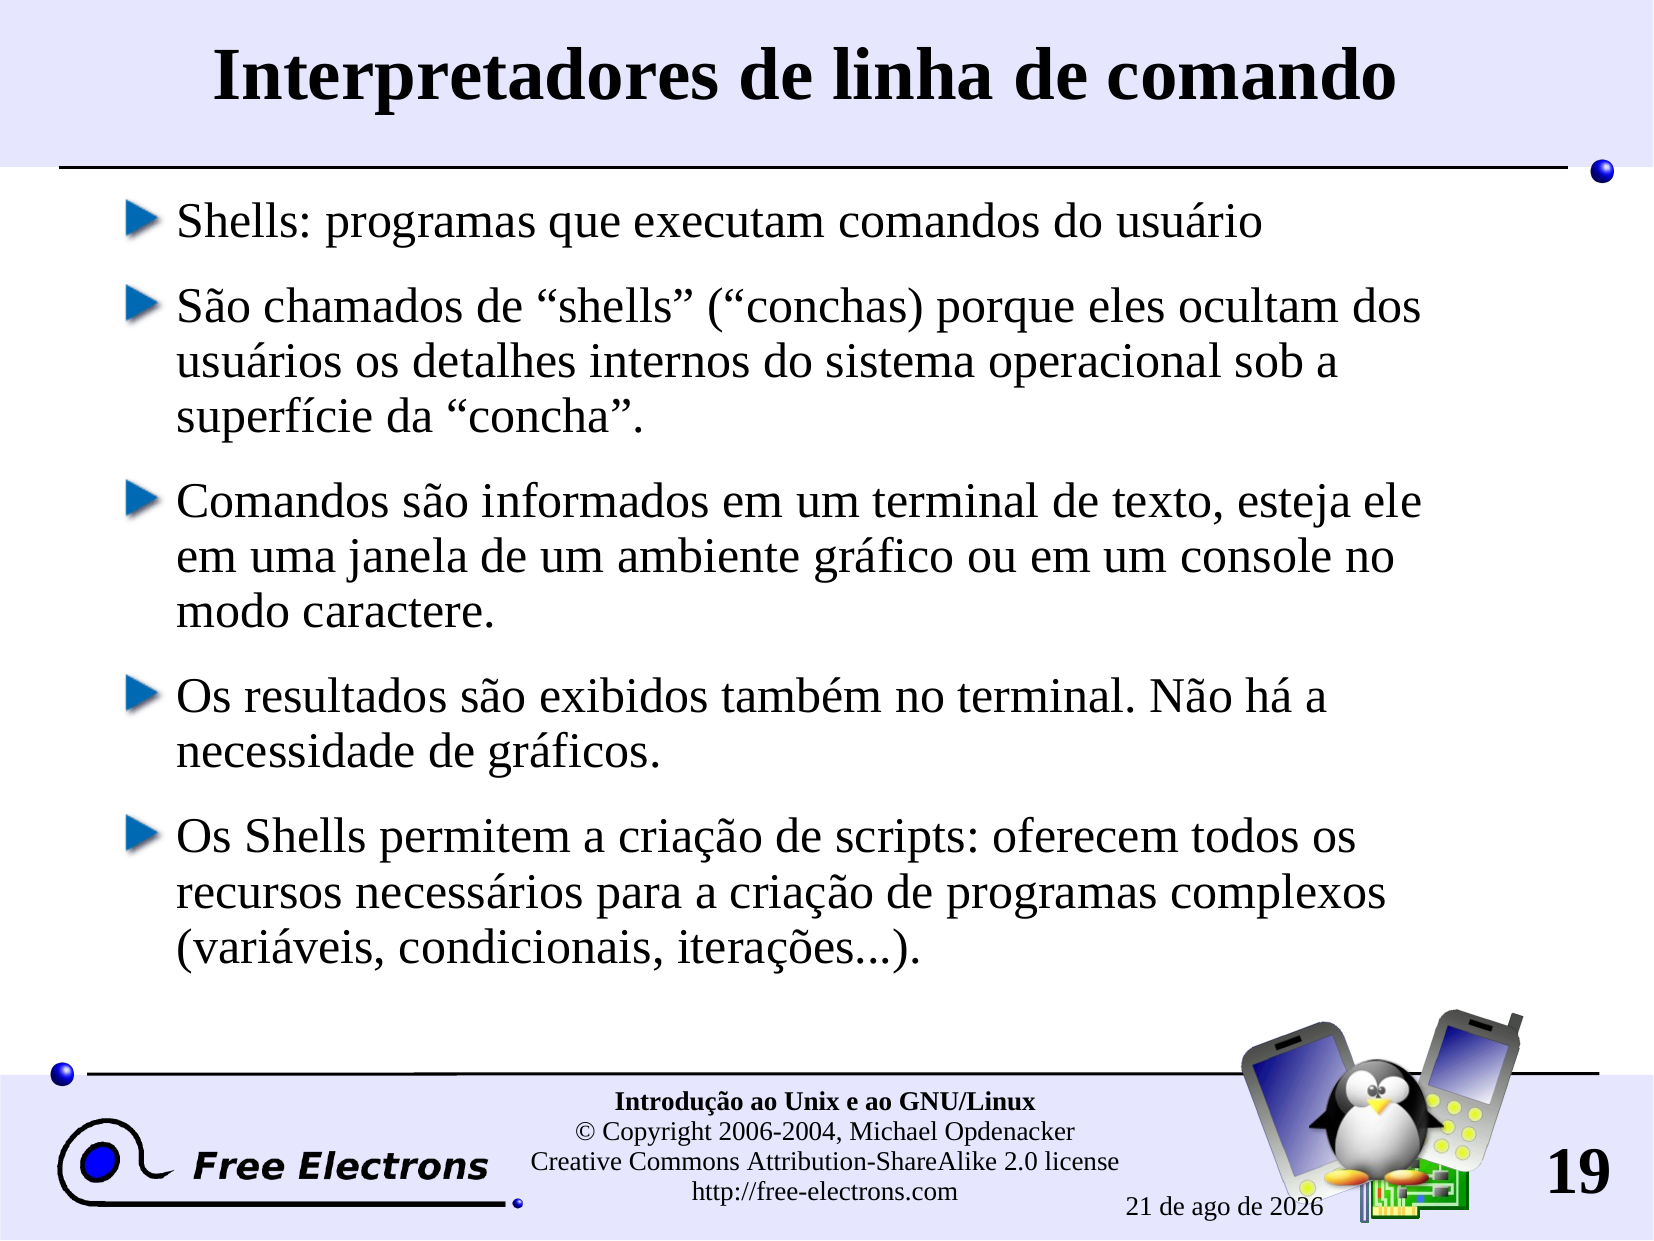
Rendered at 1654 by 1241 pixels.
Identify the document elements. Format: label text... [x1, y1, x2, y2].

picture [50, 1107, 527, 1216]
picture [1225, 996, 1538, 1241]
picture [1286, 1198, 1293, 1214]
list Shells: programas que executam comandos do usuário São chamados de “shells” (“conchas) porque eles ocultam dos usuários os detalhes internos do sistema operacional sob a superfície da “concha”. Comandos são informados em um terminal de texto, esteja ele em uma janela de um ambiente gráfico ou em um console no modo caractere. Os resultados são exibidos também no terminal. Não há a necessidade de gráficos. Os Shells permitem a criação de scripts: oferecem todos os recursos necessários para a criação de programas complexos (variáveis, condicionais, iterações...). [105, 192, 1484, 1043]
title Interpretadores de linha de comando [60, 25, 1551, 124]
